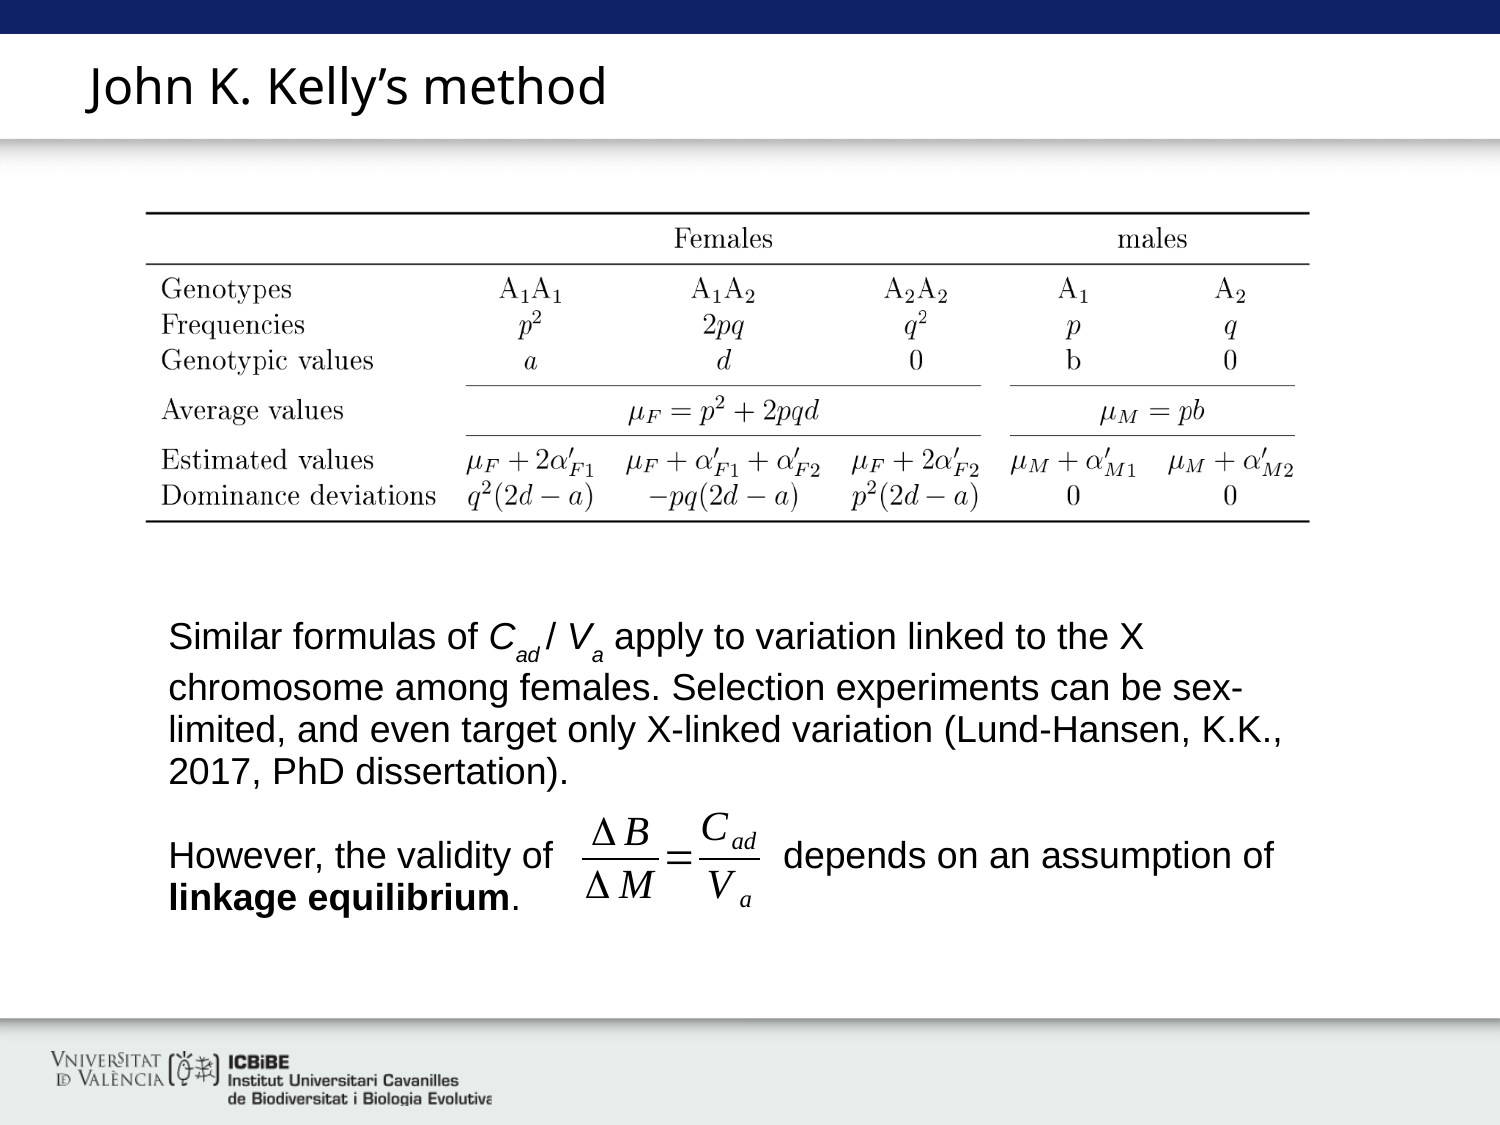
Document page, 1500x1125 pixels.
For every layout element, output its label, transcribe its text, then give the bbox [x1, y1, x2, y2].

list John K. Kelly’s method [75, 47, 922, 110]
text_box Similar formulas of Cad / Va apply to variation linked to the X chromosome among females. Selection experiments can be sex-limited, and even target only X-linked variation (Lund-Hansen, K.K., 2017, PhD dissertation). However, the validity of depends on an assumption of linkage equilibrium. [153, 608, 1359, 926]
picture [0, 0, 1500, 551]
chart [573, 803, 768, 914]
picture [0, 1018, 1500, 1125]
